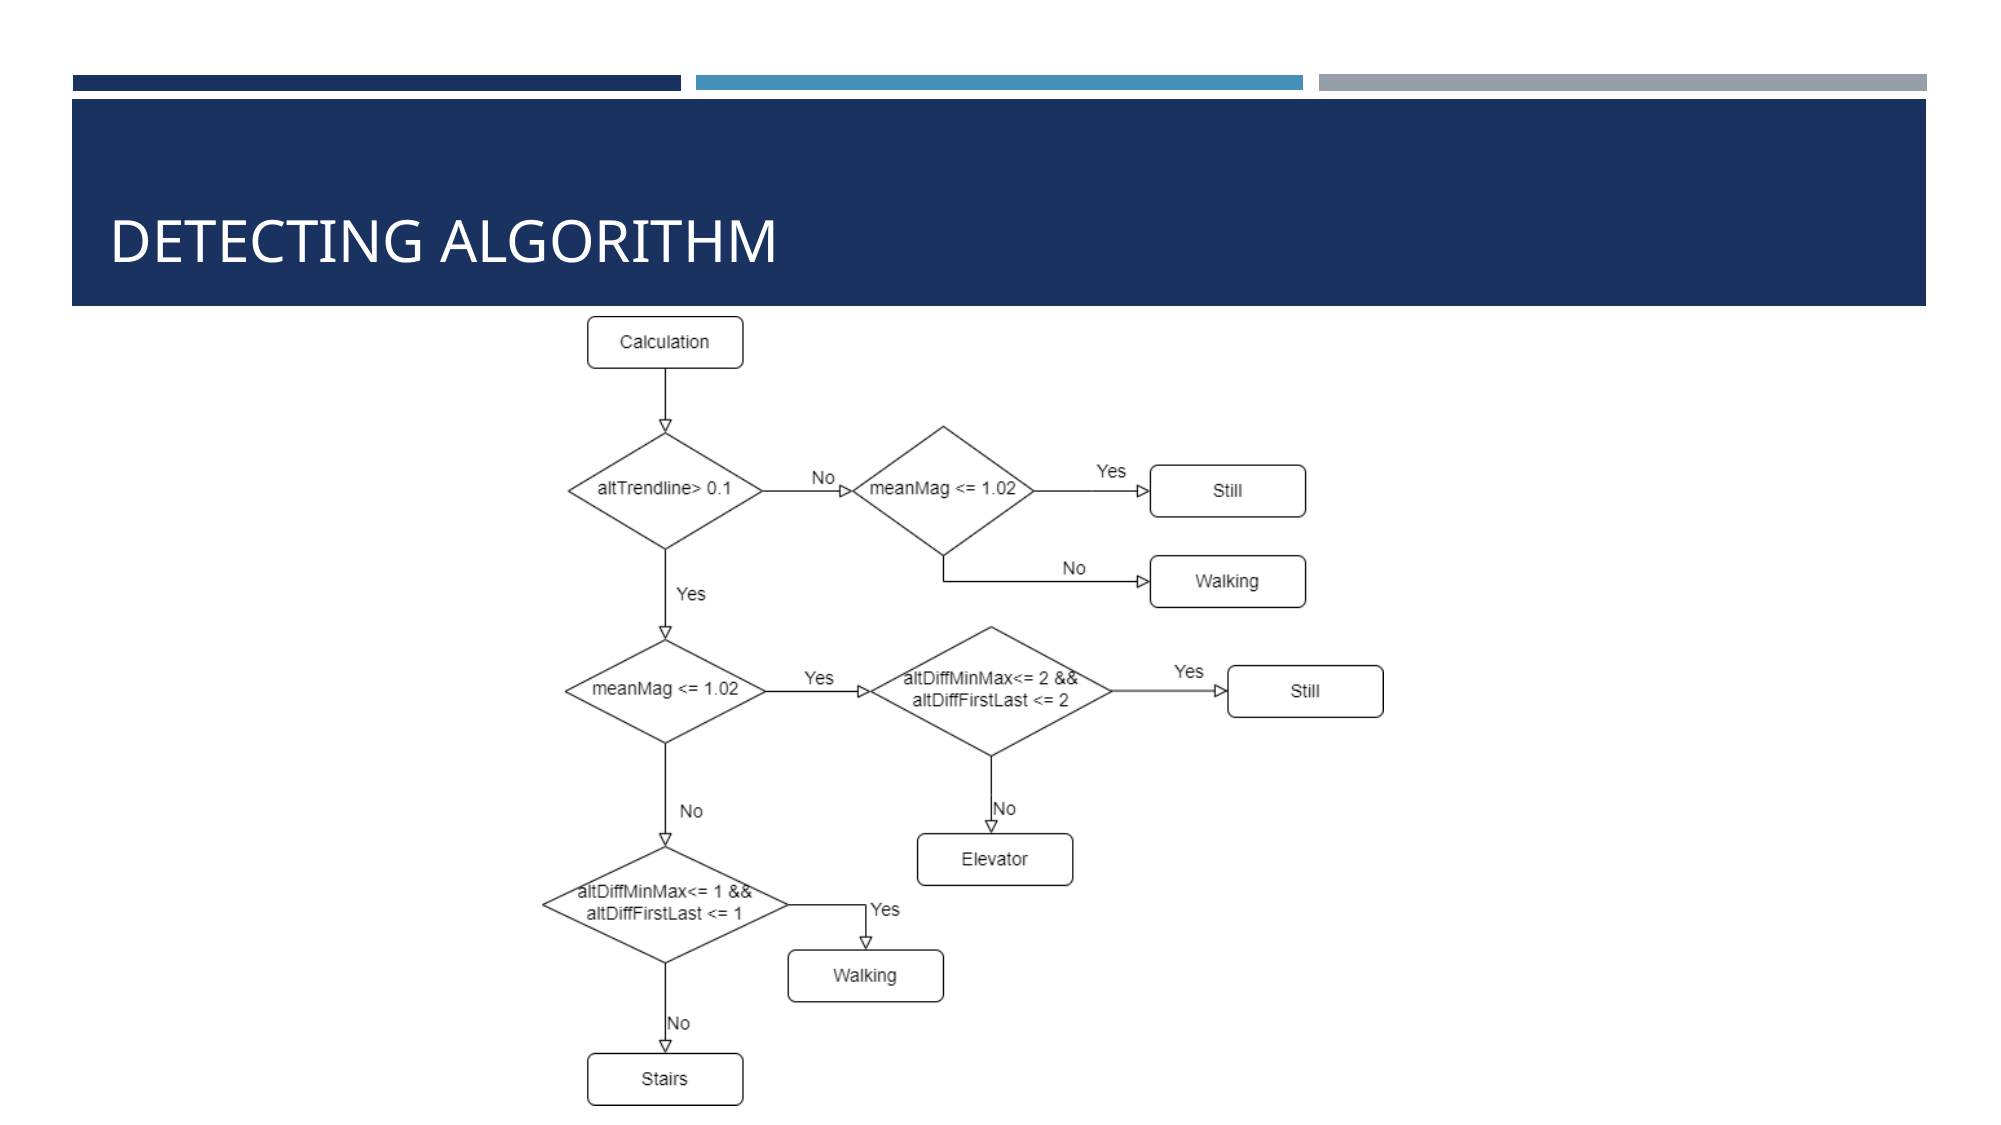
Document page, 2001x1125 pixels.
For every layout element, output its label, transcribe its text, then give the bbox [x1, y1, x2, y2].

title Detecting Algorithm [94, 119, 1904, 282]
picture [542, 316, 1384, 1106]
